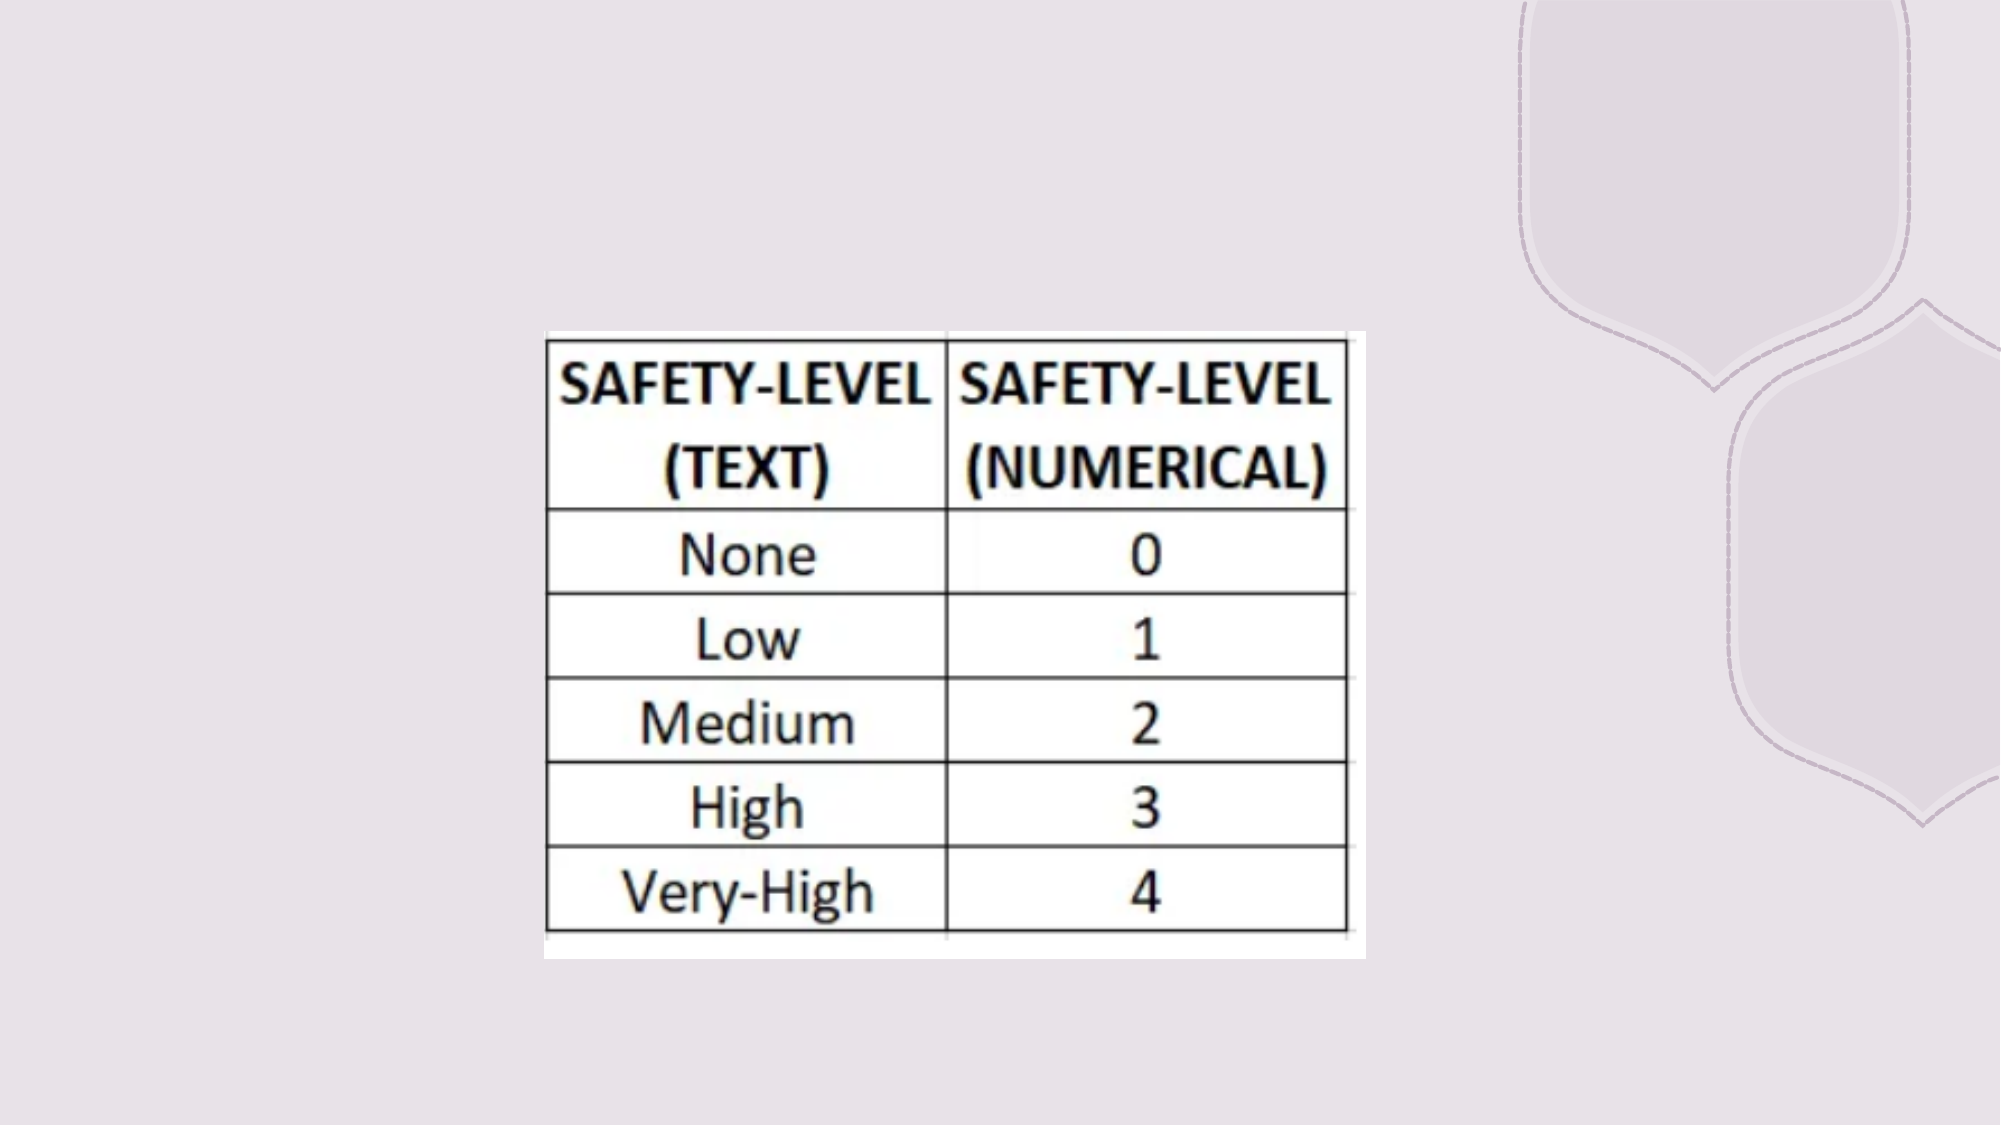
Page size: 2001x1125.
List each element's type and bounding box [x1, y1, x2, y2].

picture [544, 332, 1366, 959]
